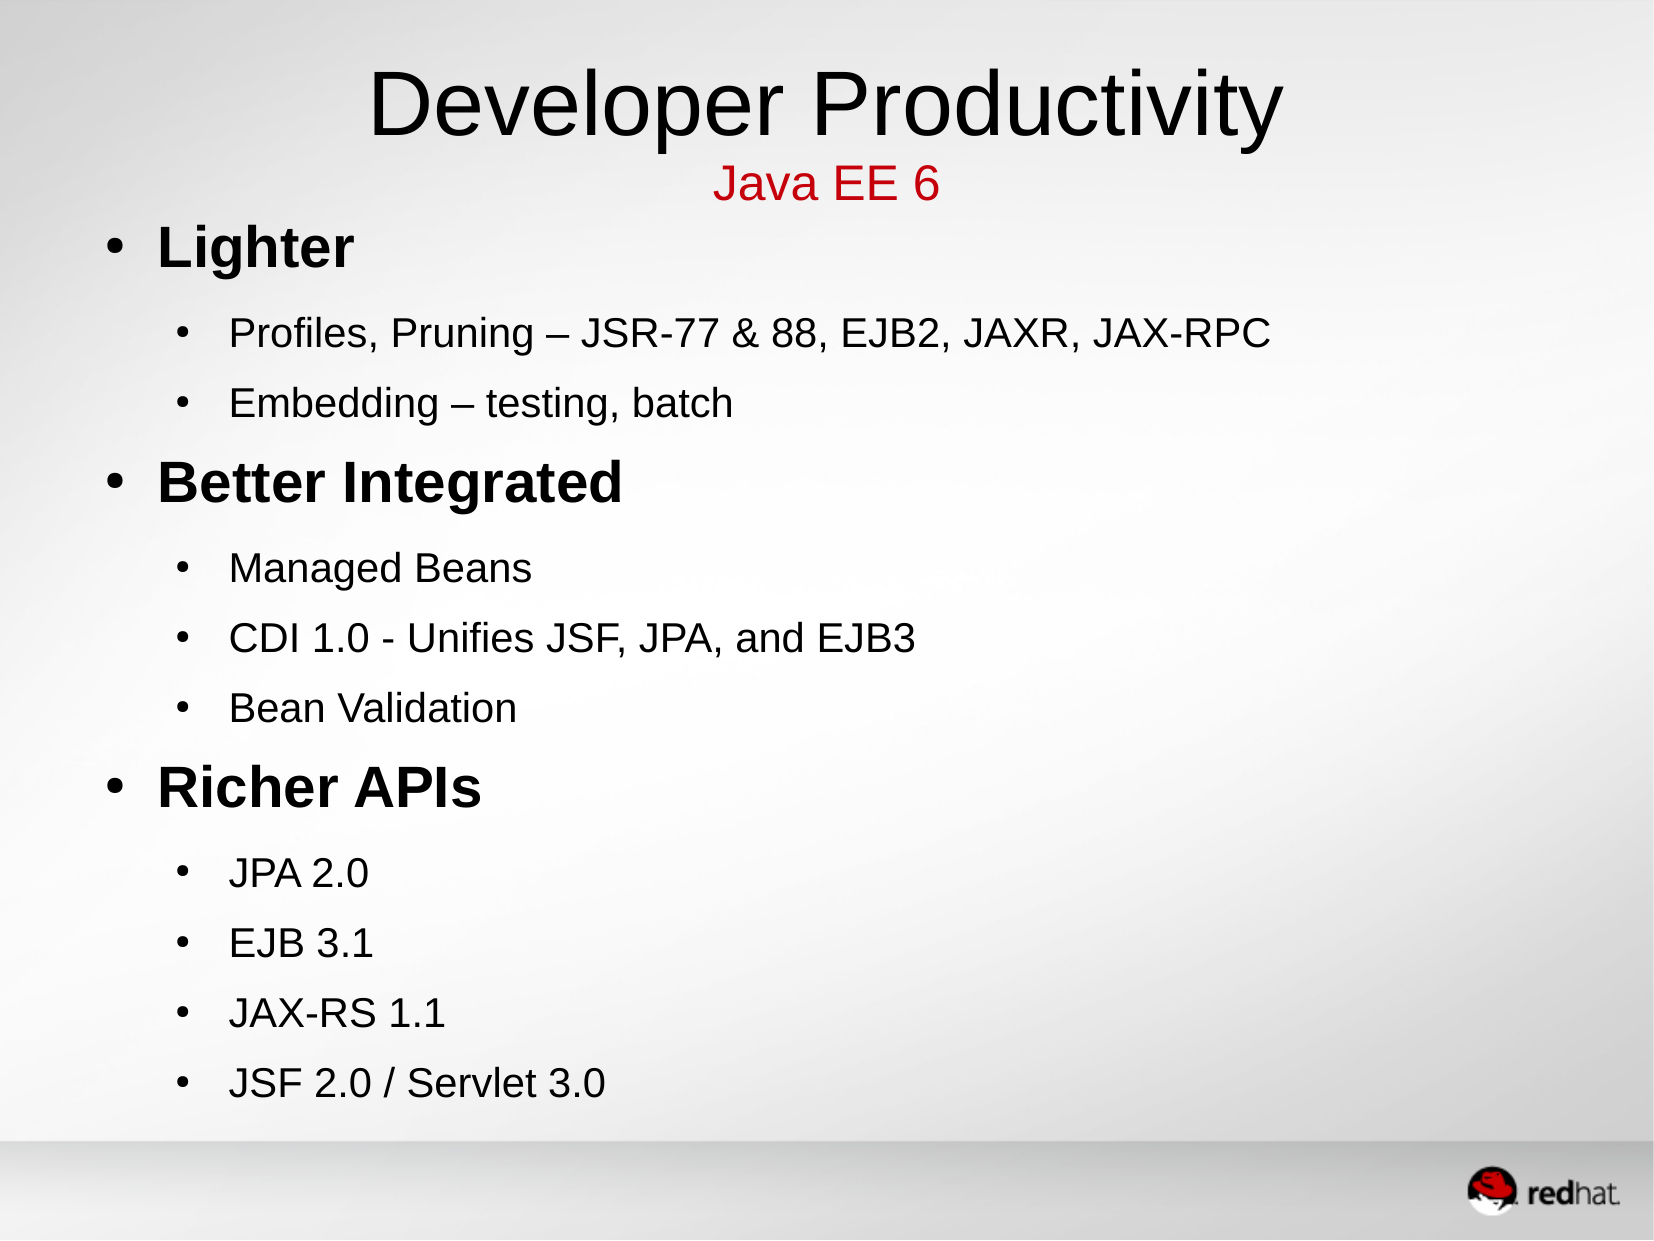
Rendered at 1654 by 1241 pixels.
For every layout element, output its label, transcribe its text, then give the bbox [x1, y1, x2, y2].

list Lighter Profiles, Pruning – JSR-77 & 88, EJB2, JAXR, JAX-RPC Embedding – testing, batch Better Integrated Managed Beans CDI 1.0 - Unifies JSF, JPA, and EJB3 Bean Validation Richer APIs JPA 2.0 EJB 3.1 JAX-RS 1.1 JSF 2.0 / Servlet 3.0 [86, 215, 1576, 1107]
title Developer Productivity Java EE 6 [82, 37, 1571, 226]
picture [0, 0, 1654, 1241]
